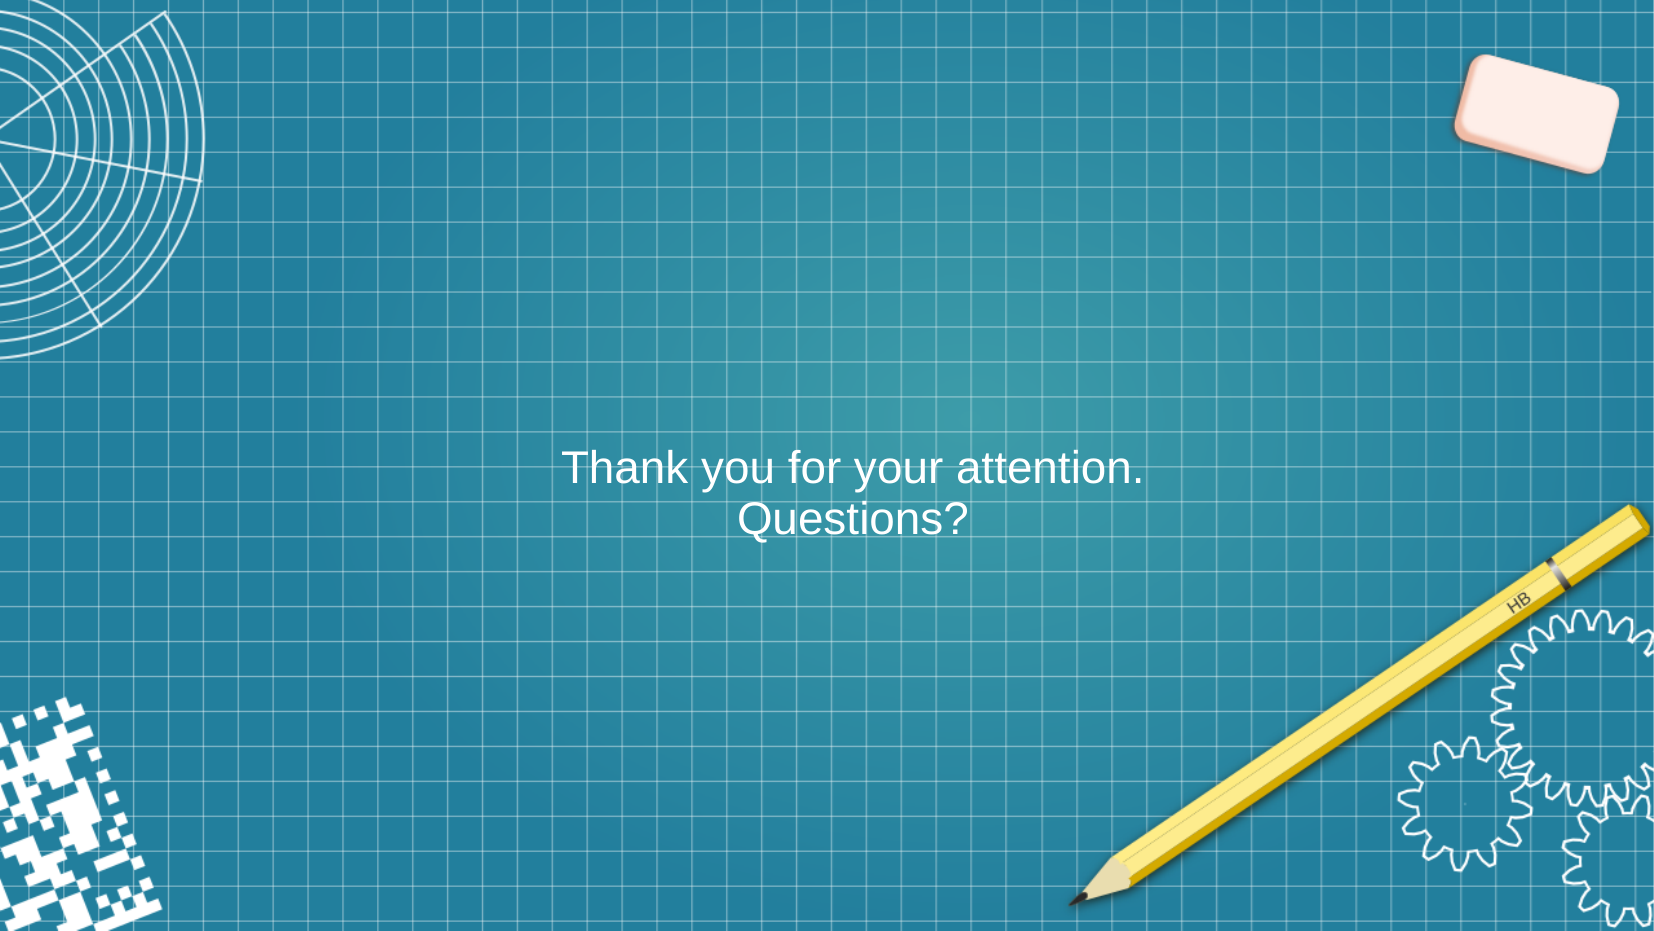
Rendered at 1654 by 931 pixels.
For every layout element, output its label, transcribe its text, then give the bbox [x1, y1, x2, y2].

title Thank you for your attention. Questions? [262, 389, 1444, 546]
picture [0, 0, 1654, 931]
